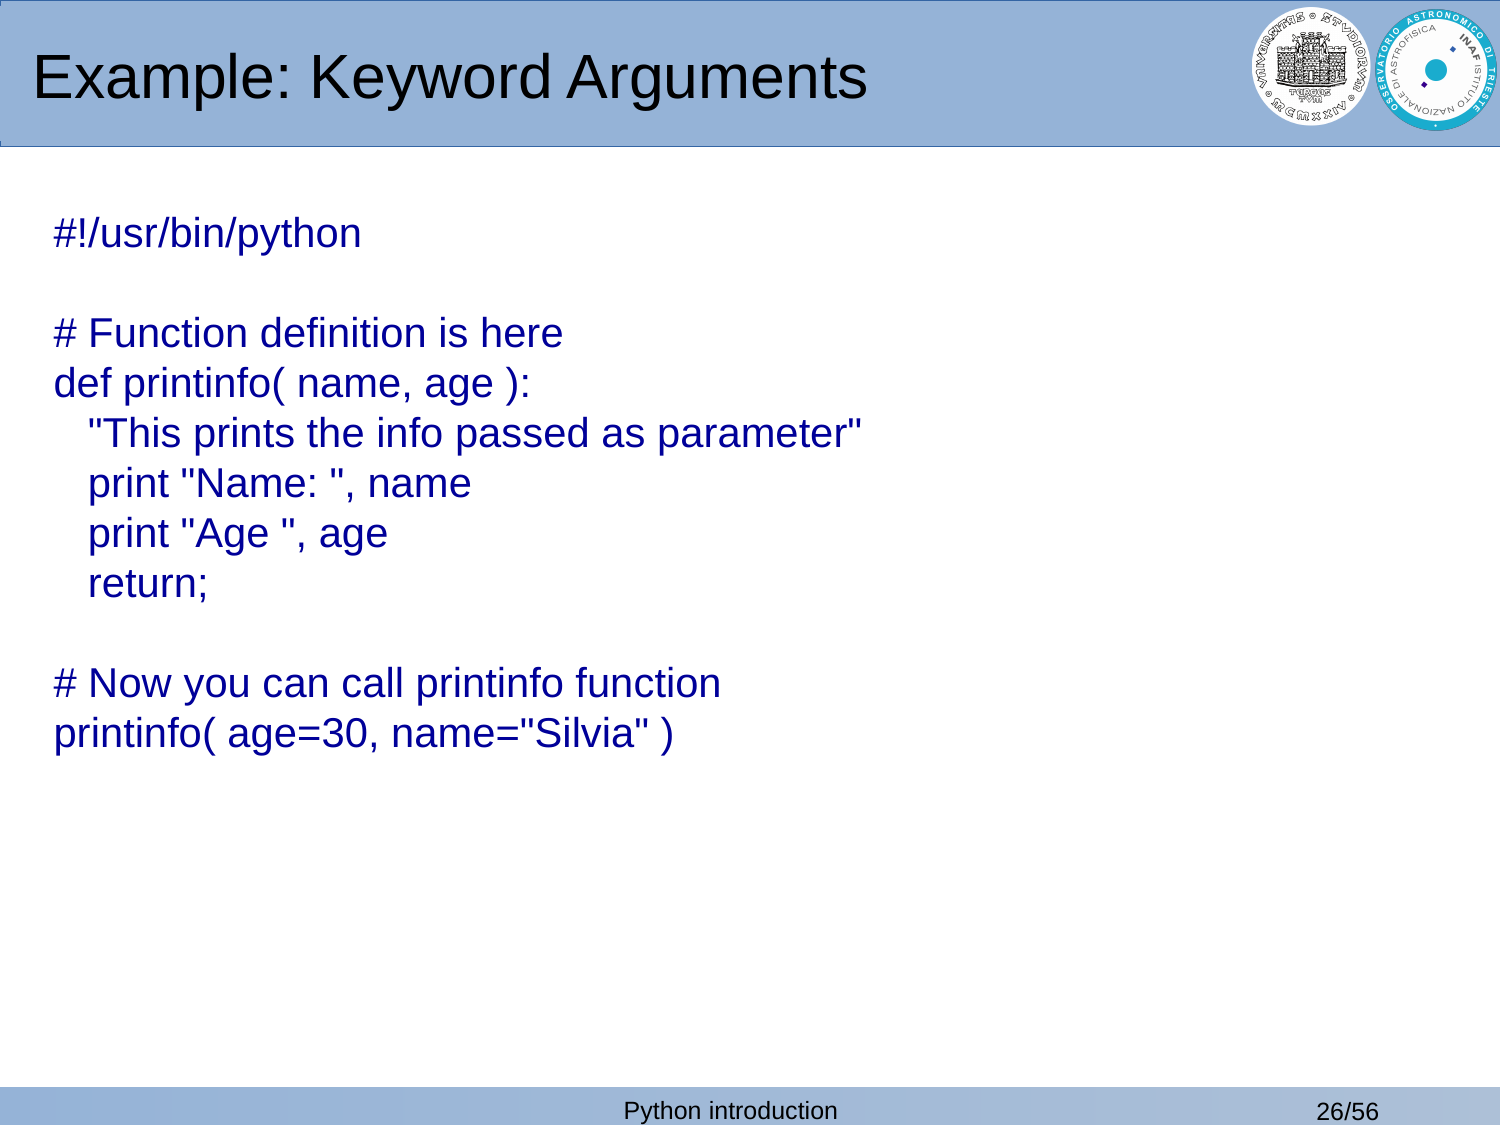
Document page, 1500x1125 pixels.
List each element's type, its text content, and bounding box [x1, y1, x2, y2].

text_box Example: Keyword Arguments [0, 5, 1243, 141]
list #!/usr/bin/python # Function definition is here def printinfo( name, age ): "This prints the info passed as parameter" print "Name: ", name print "Age ", age return; # Now you can call printinfo function printinfo( age=30, name="Silvia" ) [38, 198, 1500, 1075]
picture [1252, 0, 1500, 156]
